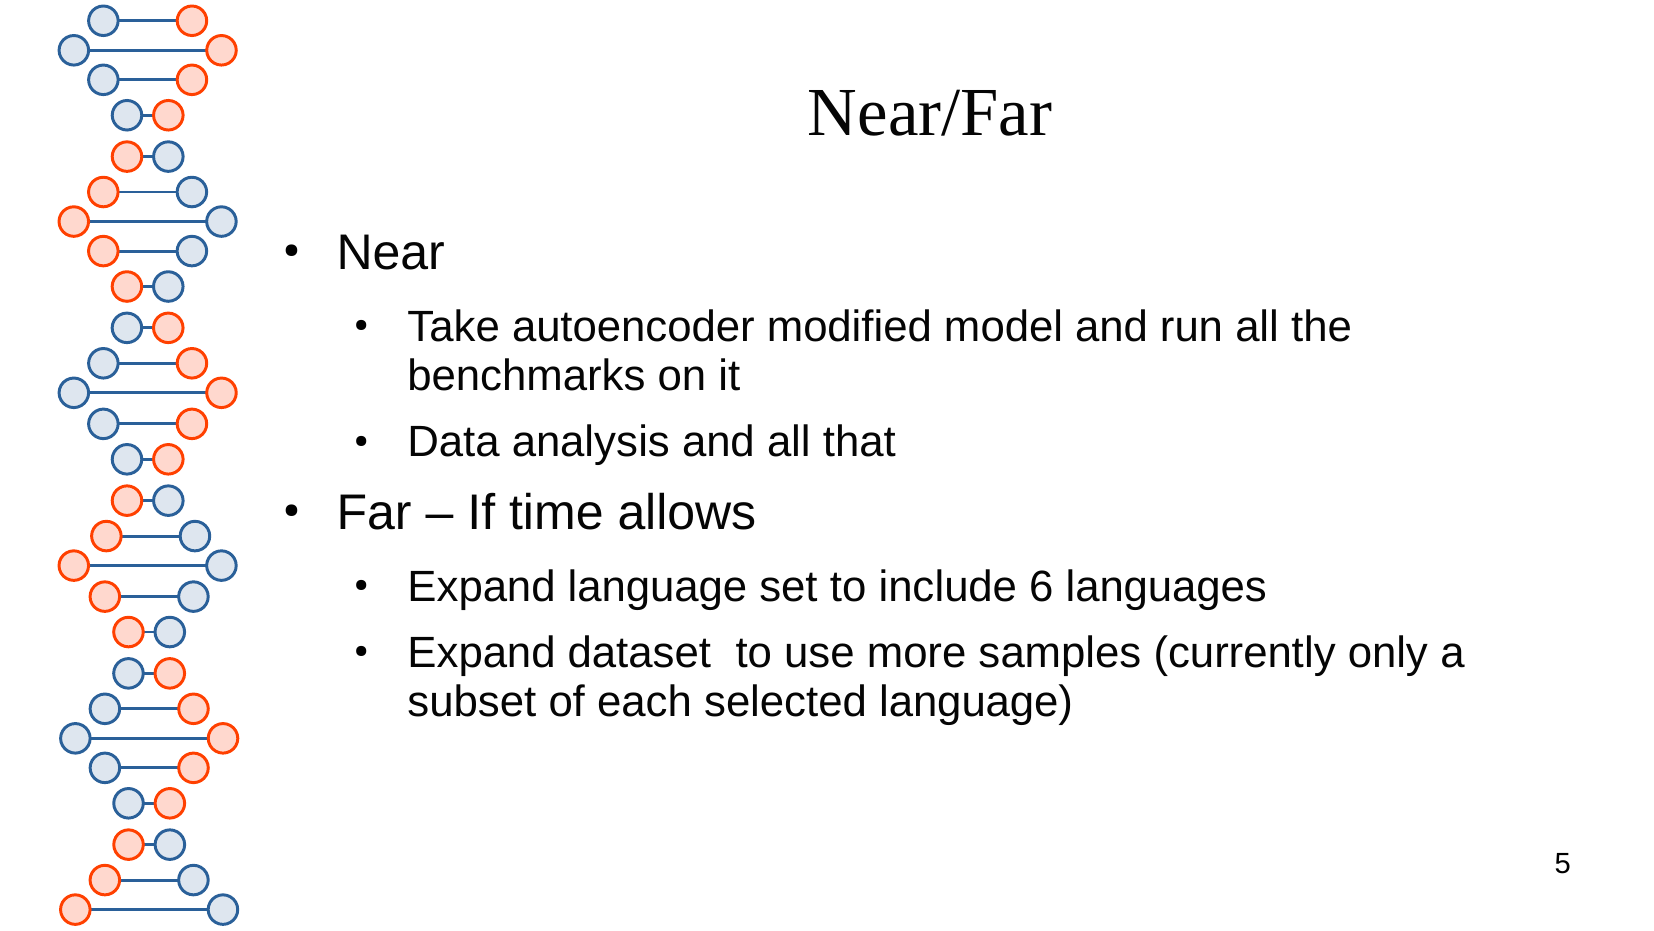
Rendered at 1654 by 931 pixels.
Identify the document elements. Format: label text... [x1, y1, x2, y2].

title Near/Far [265, 35, 1595, 189]
list Near Take autoencoder modified model and run all the benchmarks on it Data analysis and all that Far – If time allows Expand language set to include 6 languages Expand dataset to use more samples (currently only a subset of each selected language) [265, 224, 1595, 764]
